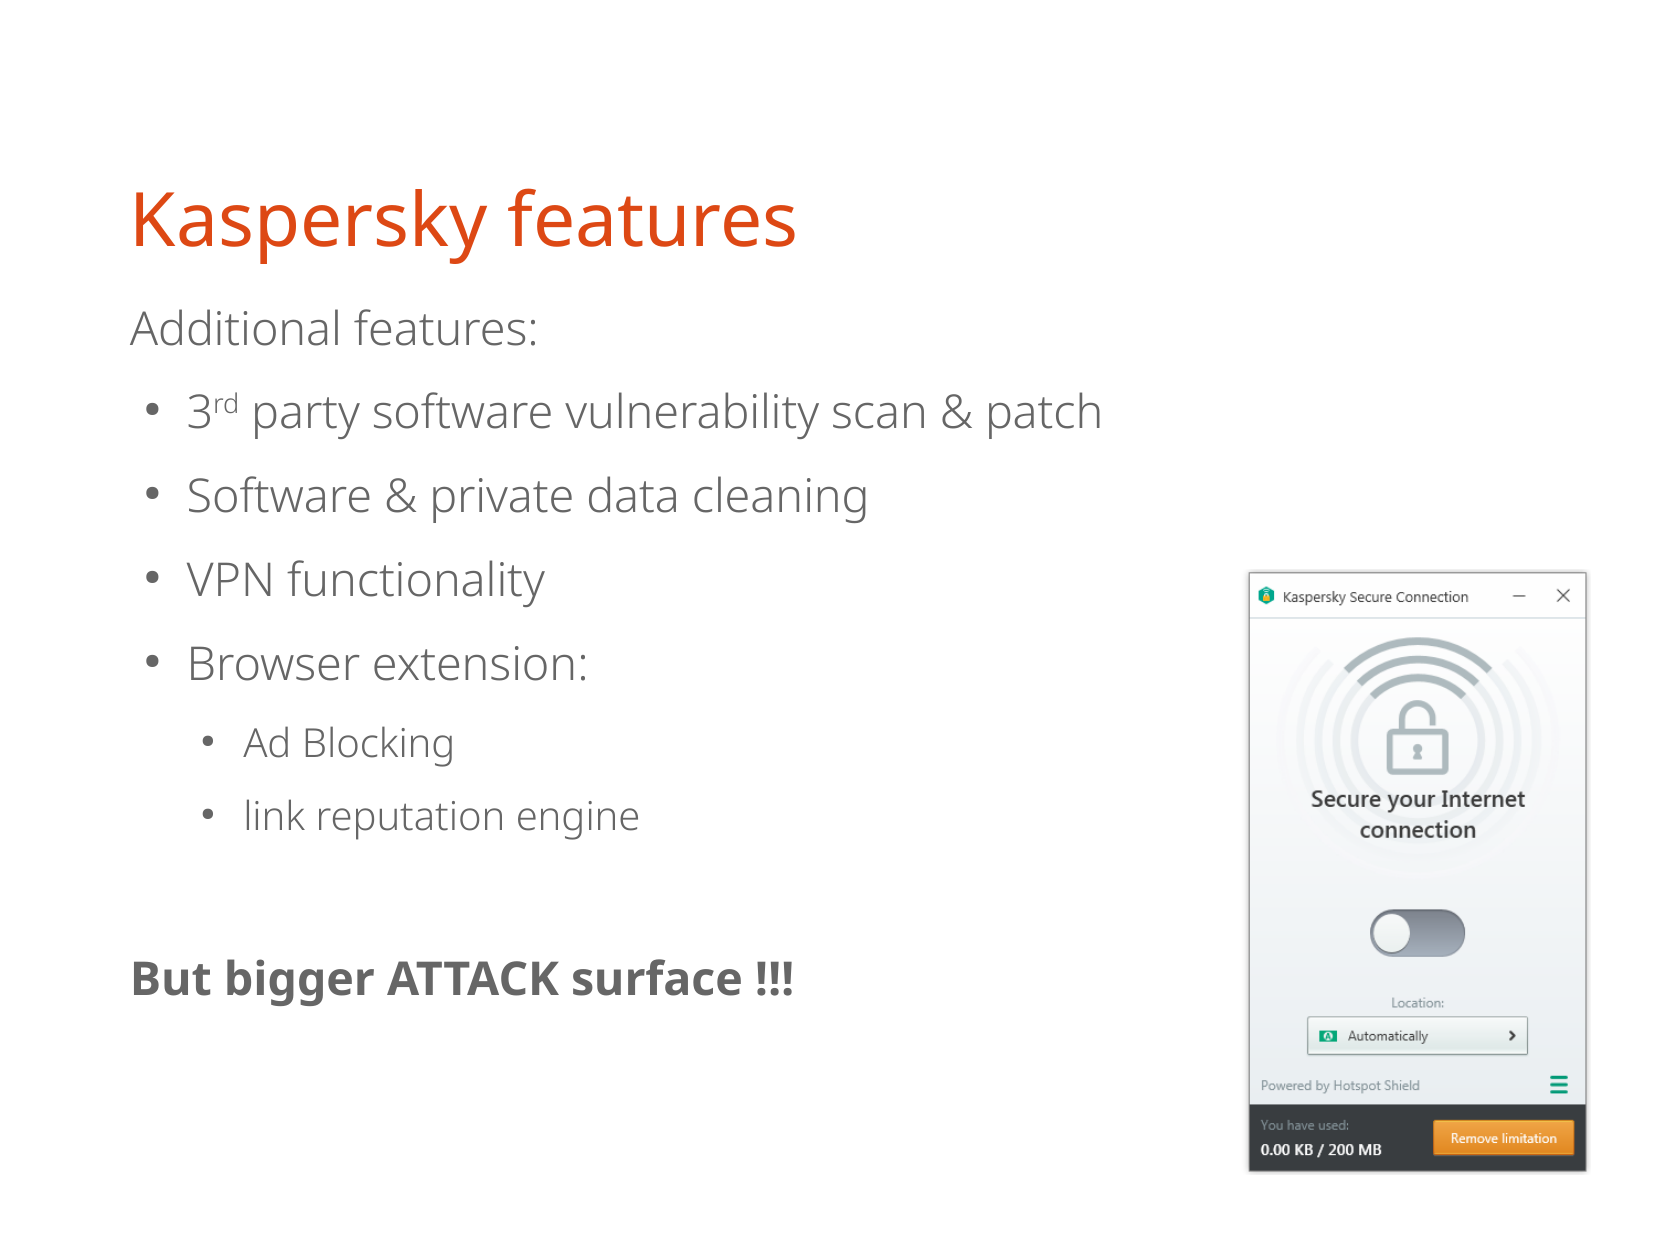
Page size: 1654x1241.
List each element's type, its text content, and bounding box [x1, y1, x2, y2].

list Additional features: 3rd party software vulnerability scan & patch Software & private data cleaning VPN functionality Browser extension: Ad Blocking link reputation engine But bigger ATTACK surface !!! [129, 295, 1518, 1010]
title Kaspersky features [129, 153, 1518, 281]
picture [1241, 569, 1591, 1175]
